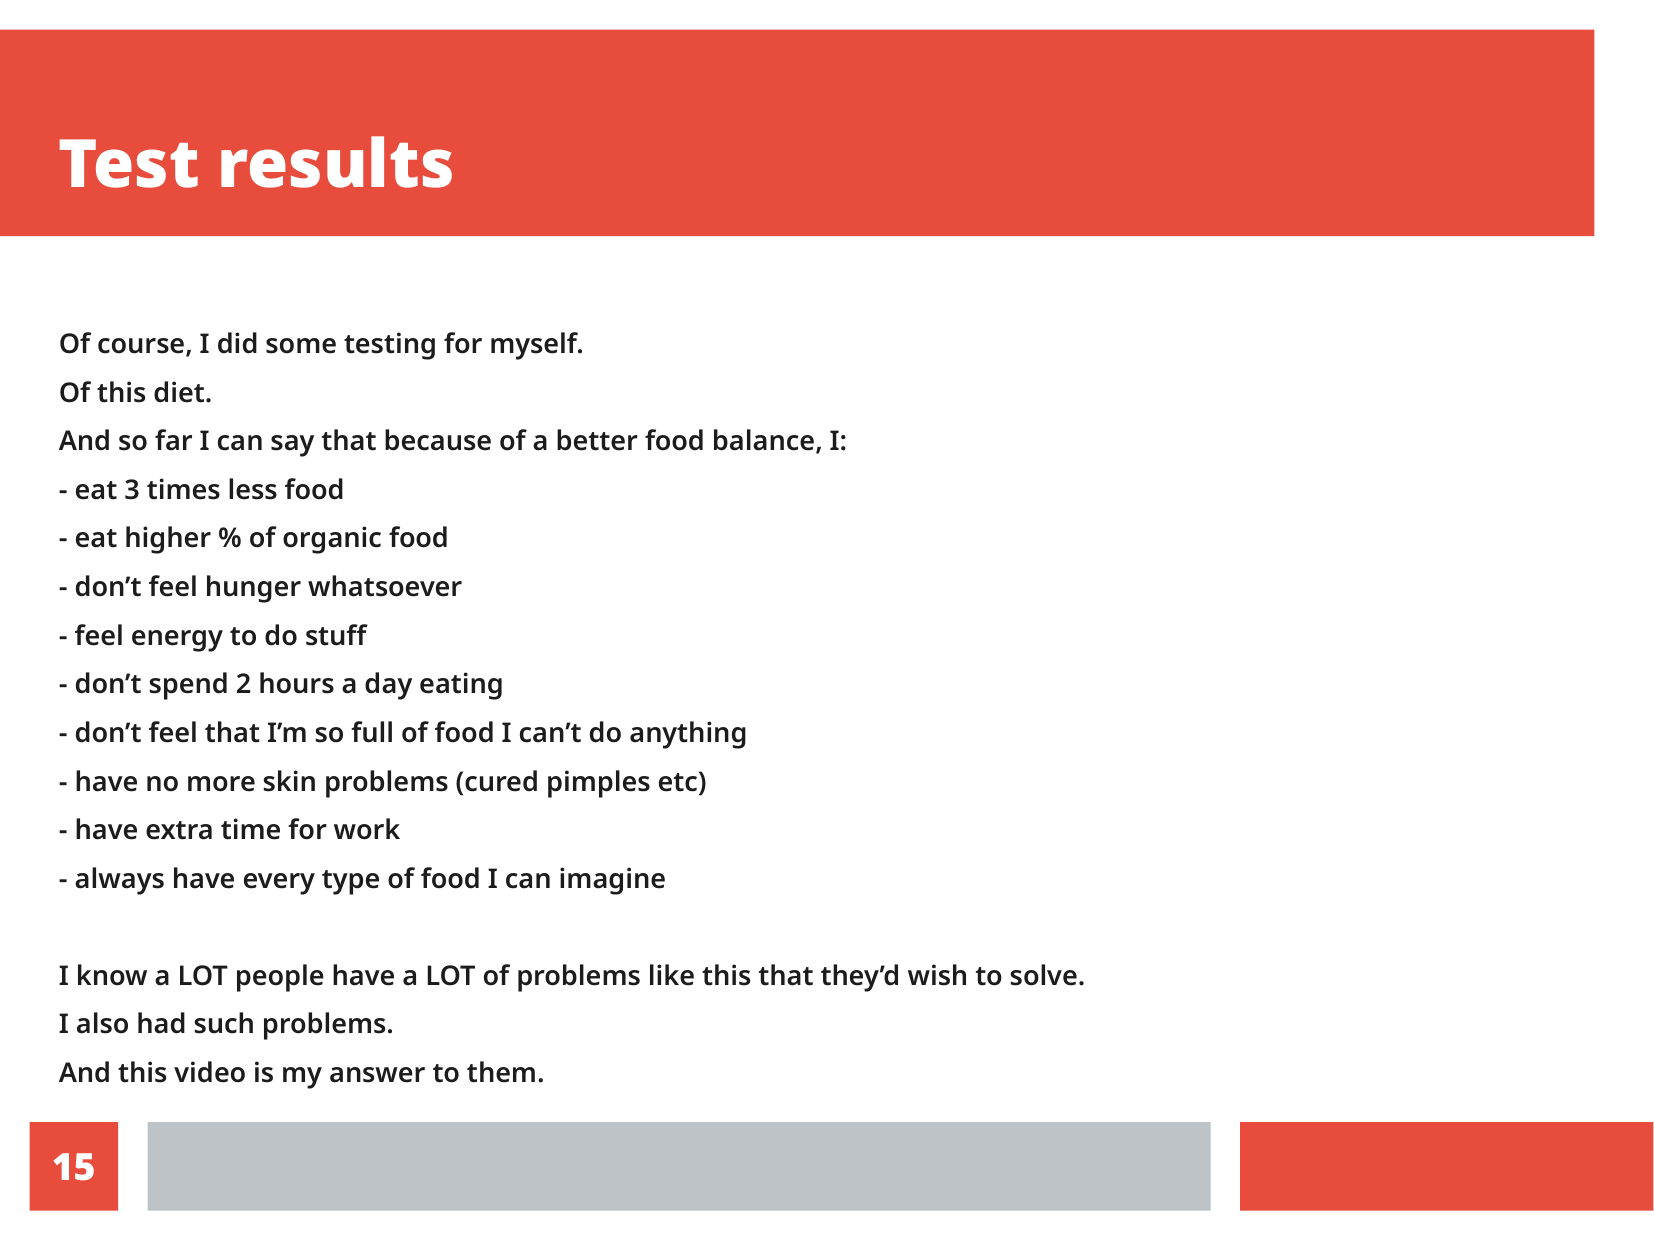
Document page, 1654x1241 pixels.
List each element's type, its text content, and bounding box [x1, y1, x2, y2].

title Test results [59, 59, 1595, 207]
list Of course, I did some testing for myself. Of this diet. And so far I can say that because of a better food balance, I: - eat 3 times less food - eat higher % of organic food - don’t feel hunger whatsoever - feel energy to do stuff - don’t spend 2 hours a day eating - don’t feel that I’m so full of food I can’t do anything - have no more skin problems (cured pimples etc) - have extra time for work - always have every type of food I can imagine I know a LOT people have a LOT of problems like this that they’d wish to solve. I also had such problems. And this video is my answer to them. [59, 324, 1565, 1093]
